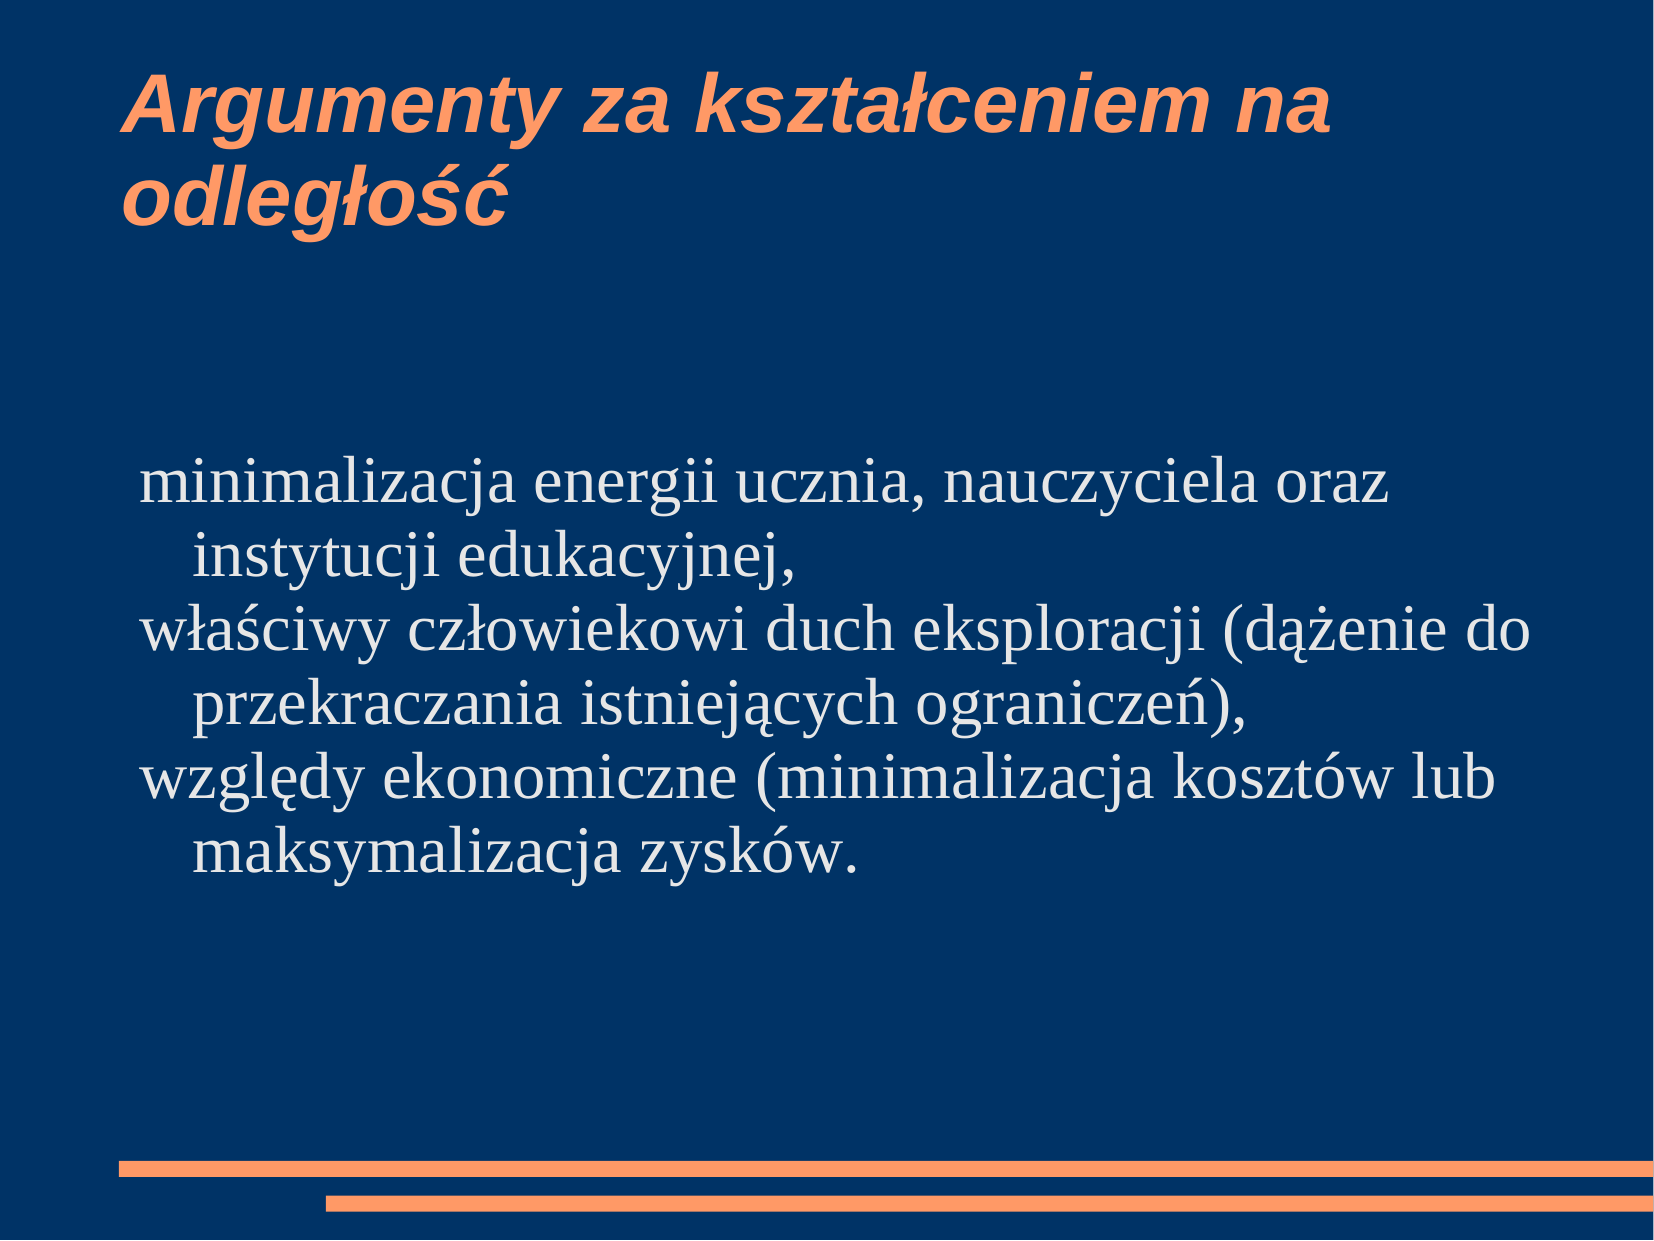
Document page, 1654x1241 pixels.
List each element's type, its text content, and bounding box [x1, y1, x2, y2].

title Argumenty za kształceniem na odległość [121, 46, 1534, 254]
list minimalizacja energii ucznia, nauczyciela oraz instytucji edukacyjnej, właściwy człowiekowi duch eksploracji (dążenie do przekraczania istniejących ograniczeń), względy ekonomiczne (minimalizacja kosztów lub maksymalizacja zysków. [121, 442, 1561, 1133]
